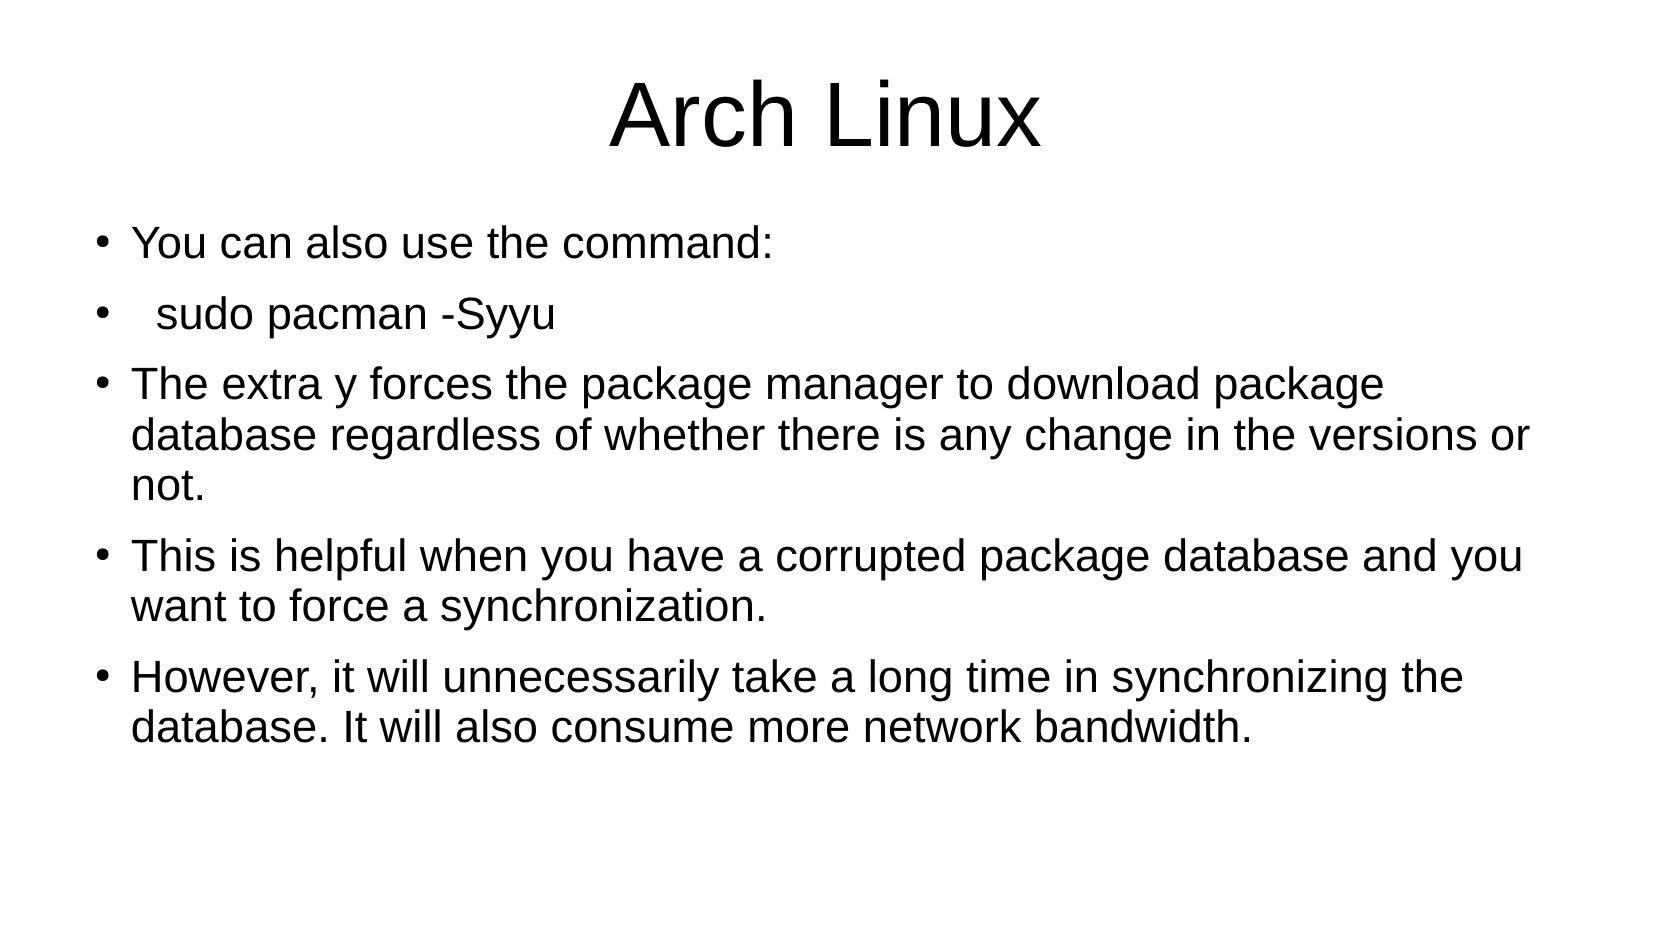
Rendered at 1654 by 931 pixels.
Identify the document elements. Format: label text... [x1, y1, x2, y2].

title Arch Linux [82, 37, 1571, 193]
list You can also use the command: sudo pacman -Syyu The extra y forces the package manager to download package database regardless of whether there is any change in the versions or not. This is helpful when you have a corrupted package database and you want to force a synchronization. However, it will unnecessarily take a long time in synchronizing the database. It will also consume more network bandwidth. [82, 217, 1571, 758]
